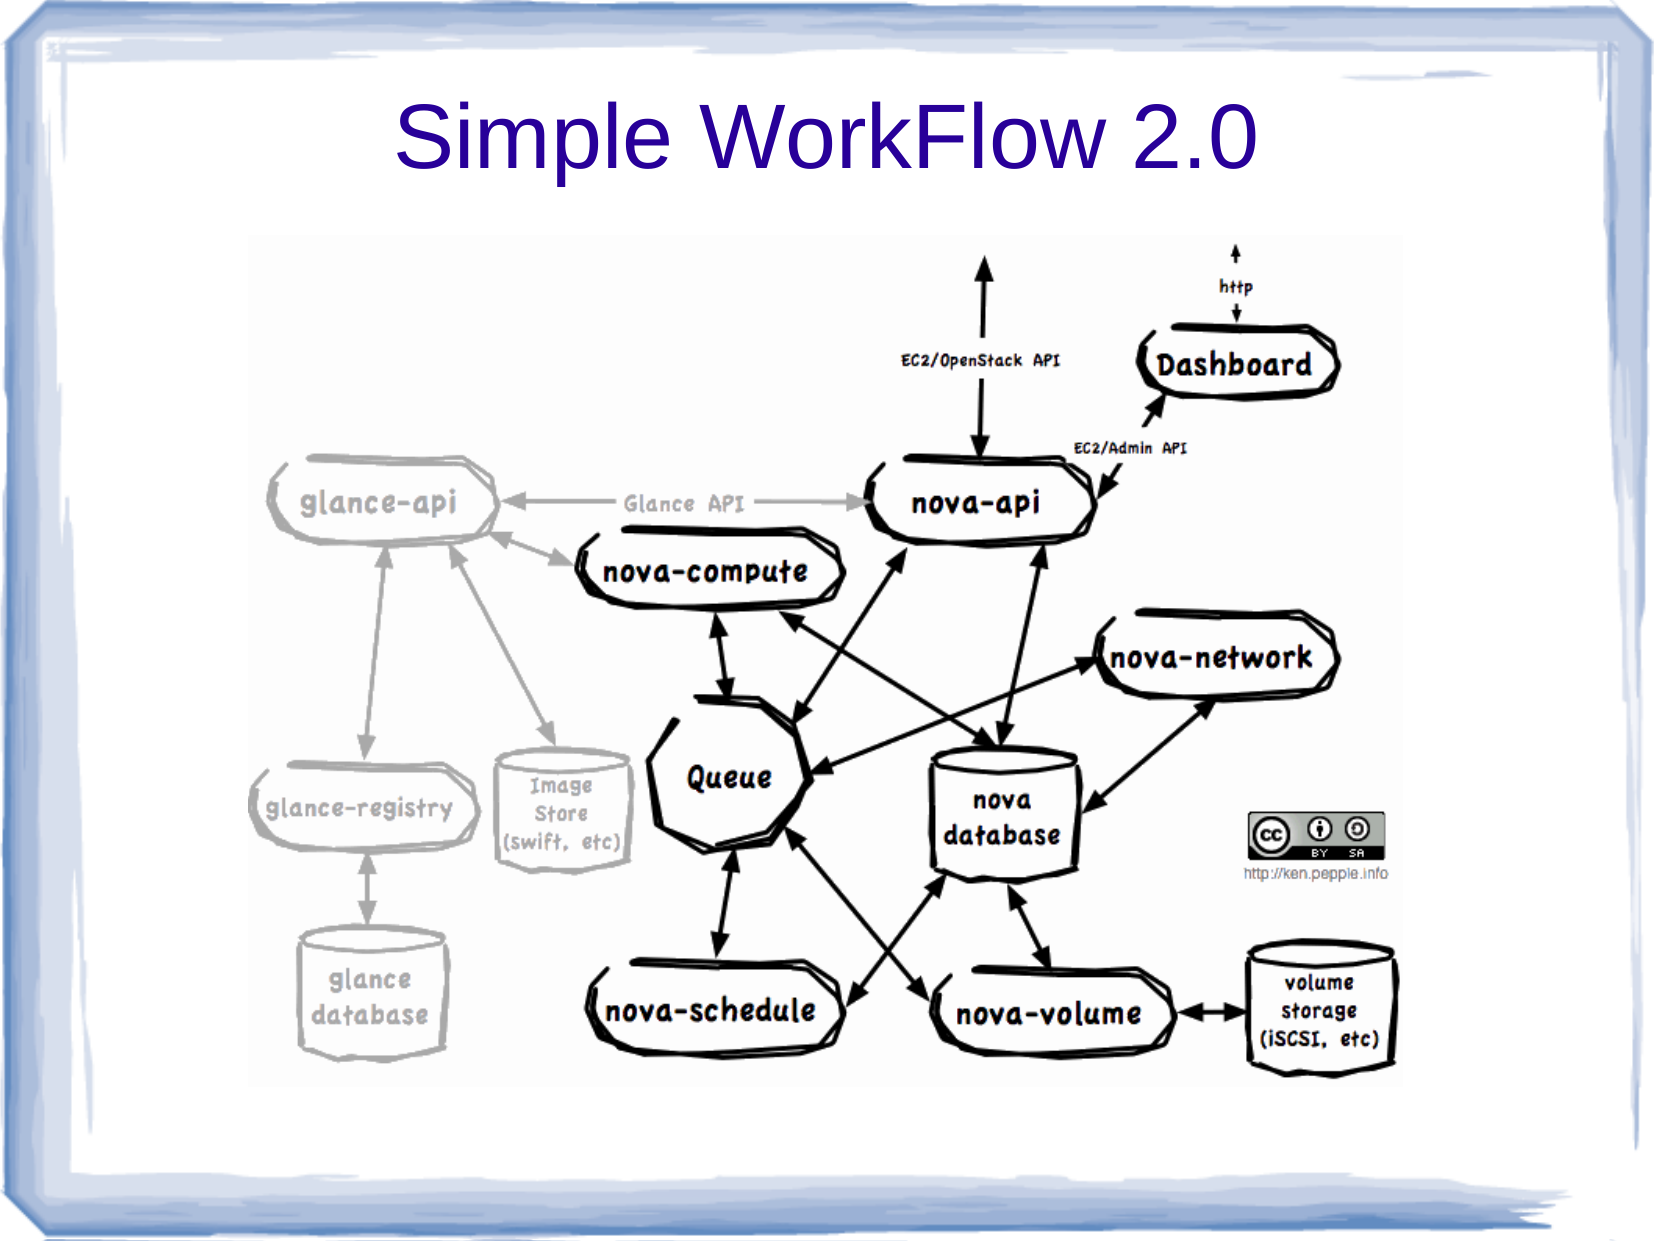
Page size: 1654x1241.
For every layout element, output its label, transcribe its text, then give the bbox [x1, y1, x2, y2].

picture [0, 0, 1654, 1241]
title Simple WorkFlow 2.0 [82, 49, 1571, 225]
